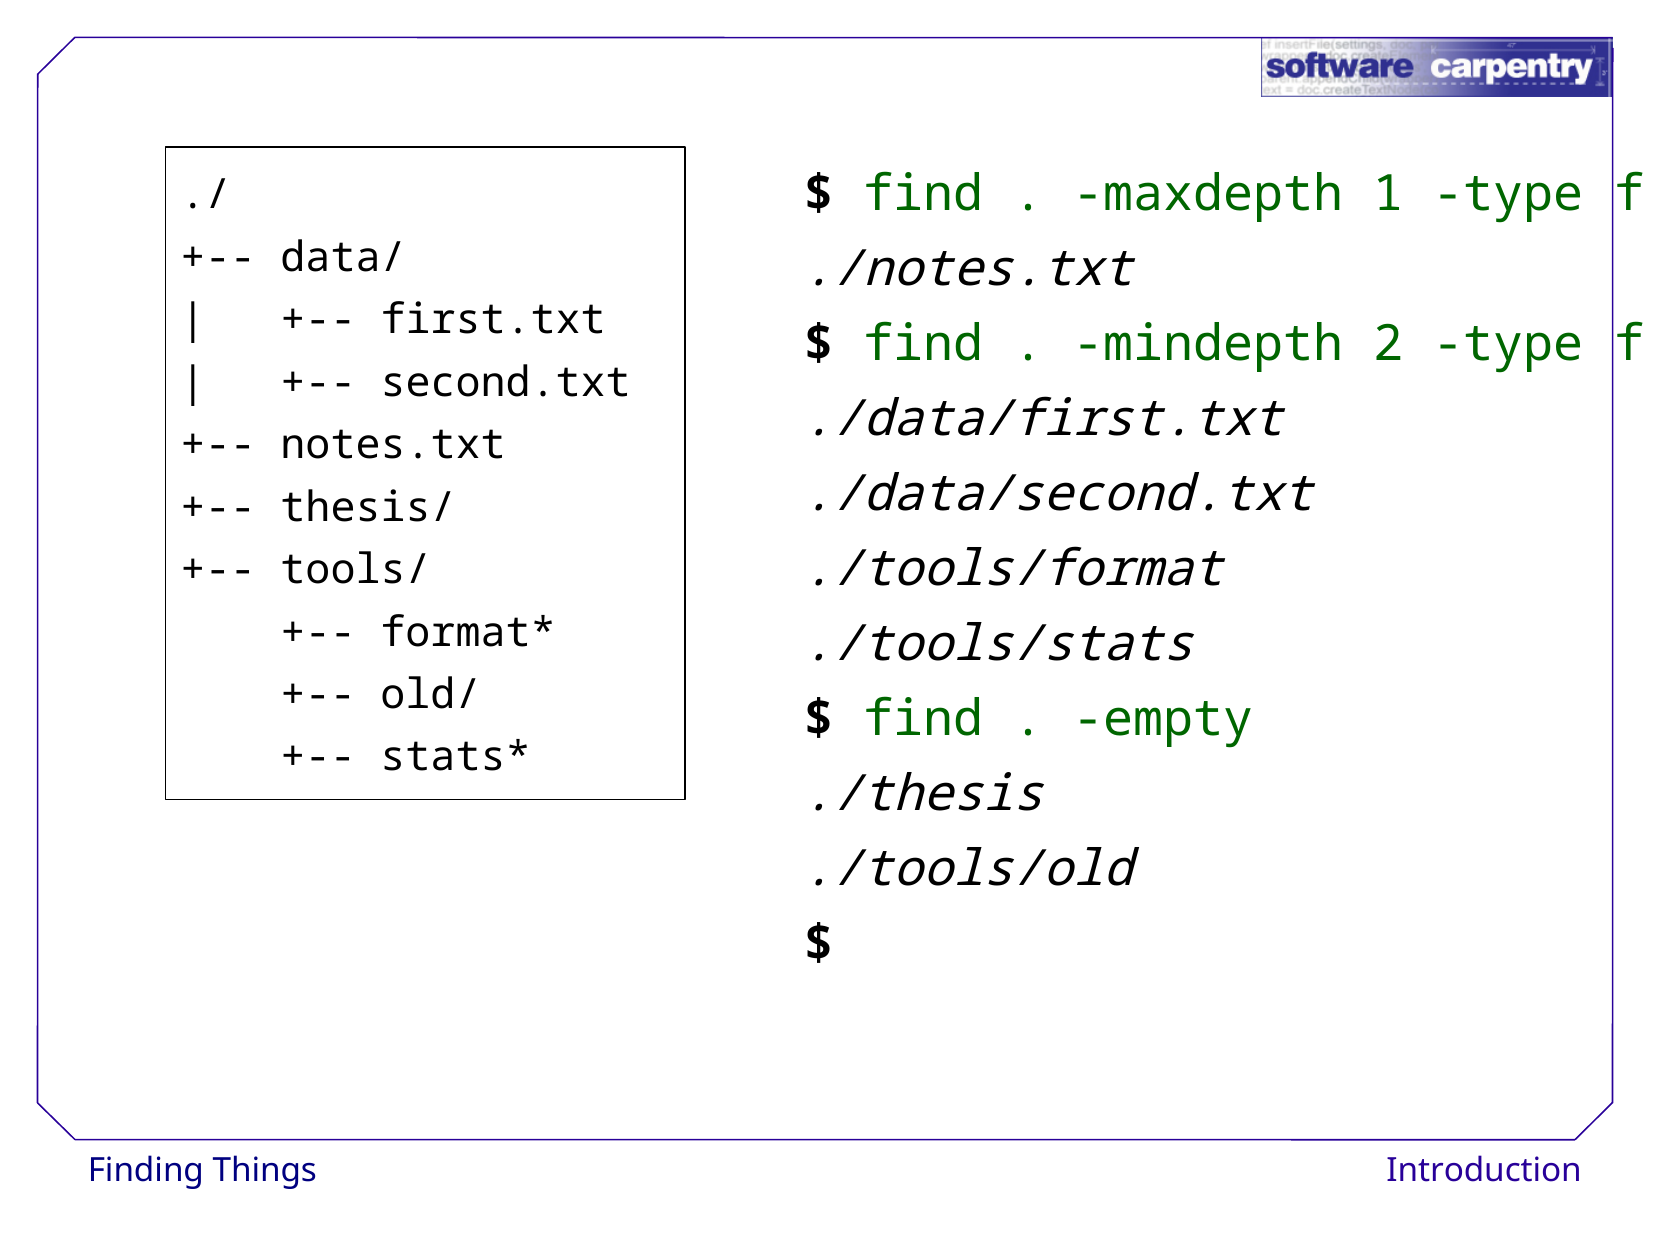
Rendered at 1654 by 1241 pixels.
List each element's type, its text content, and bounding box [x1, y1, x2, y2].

text_box $ find . -maxdepth 1 -type f ./notes.txt $ find . -mindepth 2 -type f ./data/first.txt ./data/second.txt ./tools/format ./tools/stats $ find . -empty ./thesis ./tools/old $ [788, 138, 1536, 1055]
text_box ./ +-- data/ | +-- first.txt | +-- second.txt +-- notes.txt +-- thesis/ +-- tools/ +-- format* +-- old/ +-- stats* [165, 147, 686, 800]
picture [1261, 39, 1613, 97]
